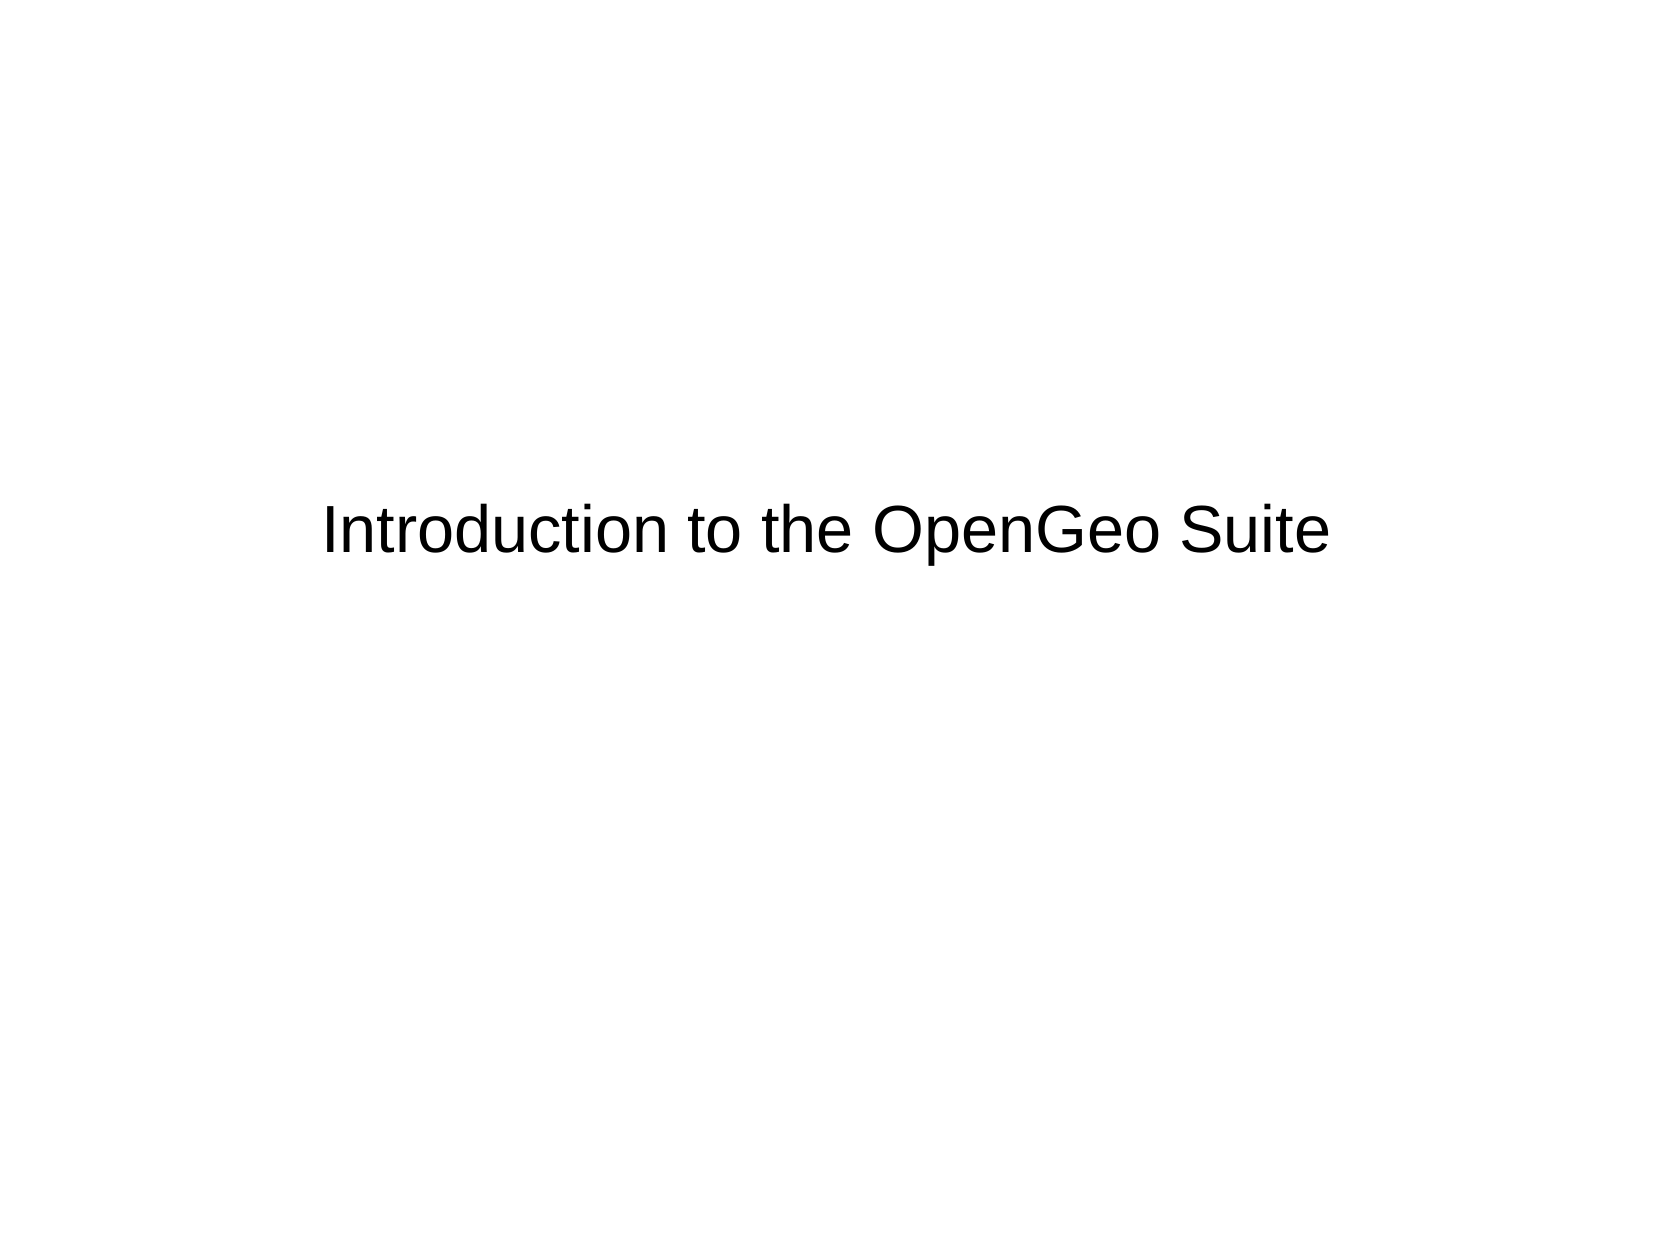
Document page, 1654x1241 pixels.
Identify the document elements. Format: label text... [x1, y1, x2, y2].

subtitle Introduction to the OpenGeo Suite [82, 49, 1571, 1010]
